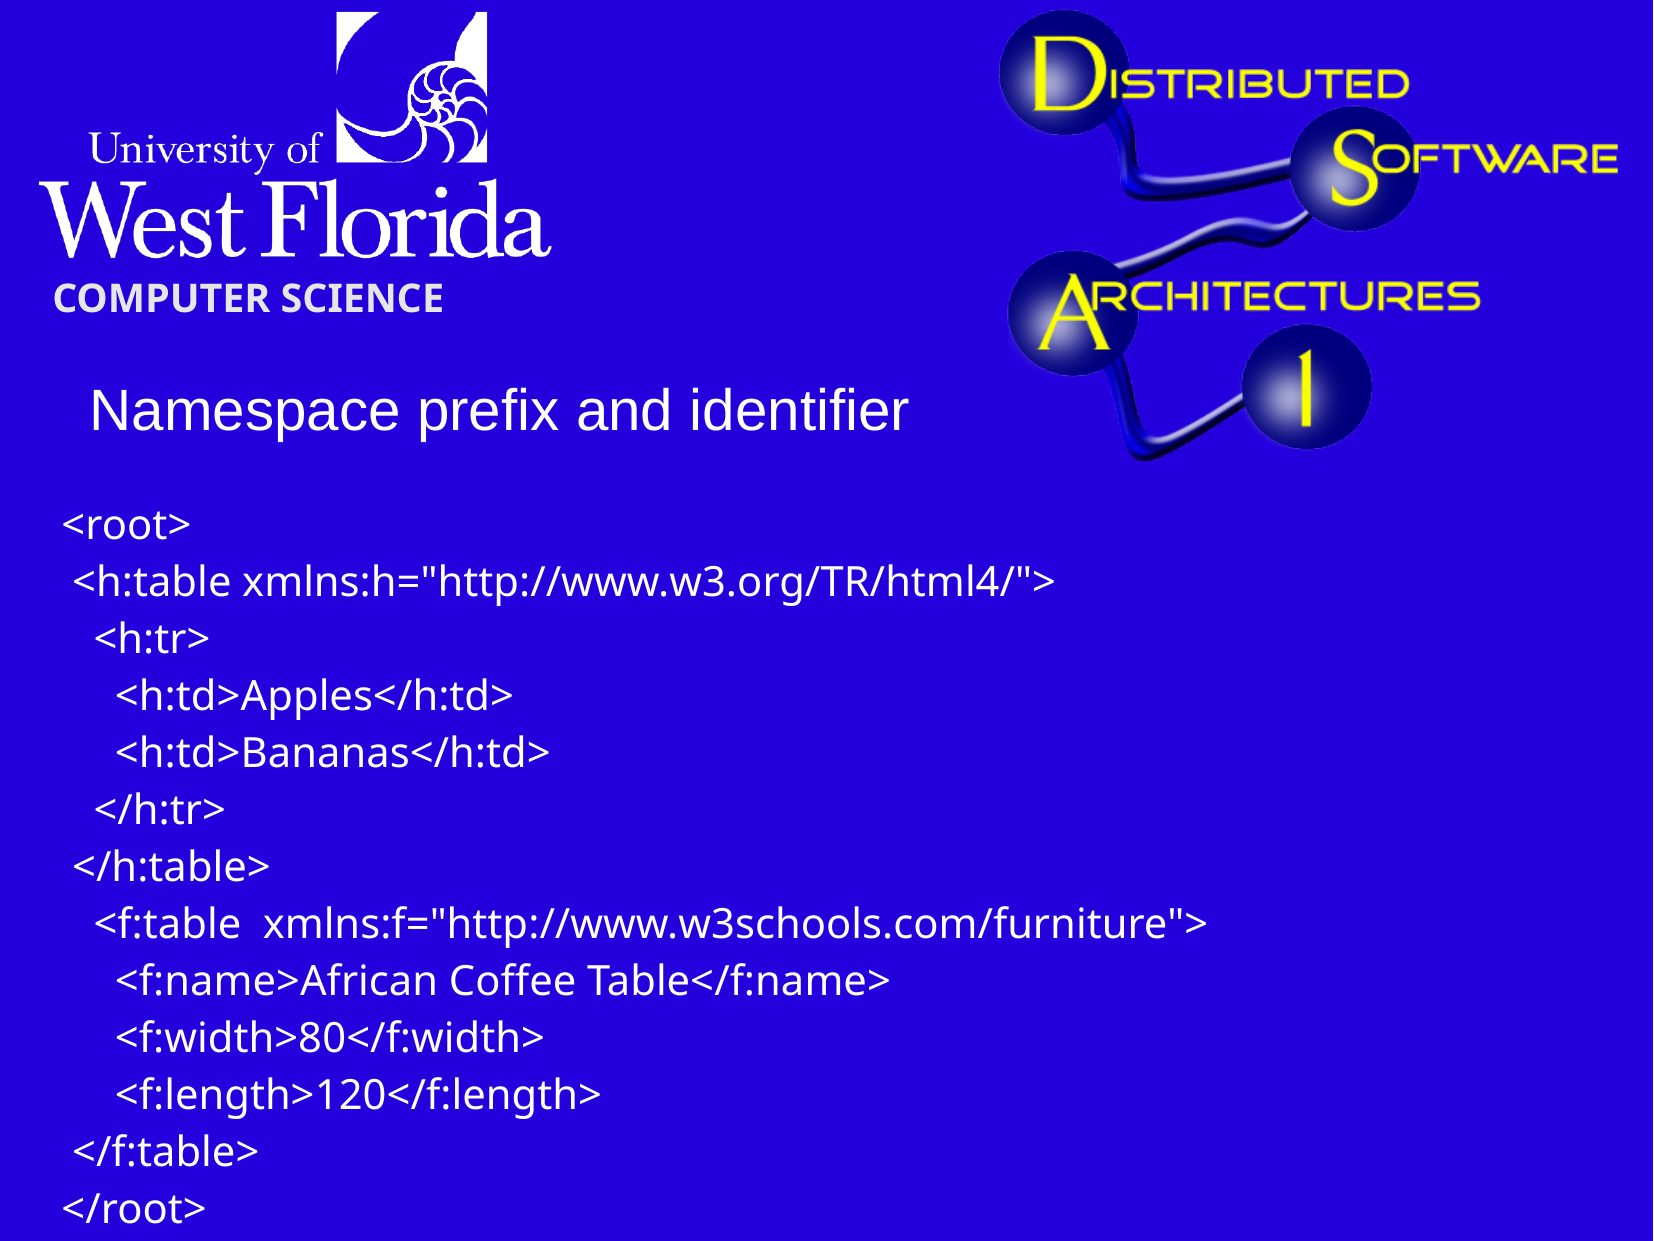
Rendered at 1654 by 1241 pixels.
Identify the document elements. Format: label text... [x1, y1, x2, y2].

picture [910, 0, 1653, 506]
text_box COMPUTER SCIENCE [37, 262, 563, 334]
text_box Namespace prefix and identifier [75, 370, 976, 451]
text_box <root> <h:table xmlns:h="http://www.w3.org/TR/html4/"> <h:tr> <h:td>Apples</h:td> <h:td>Bananas</h:td> </h:tr> </h:table> <f:table xmlns:f="http://www.w3schools.com/furniture"> <f:name>African Coffee Table</f:name> <f:width>80</f:width> <f:length>120</f:length> </f:table> </root> [46, 487, 1501, 1159]
picture [37, 0, 559, 262]
